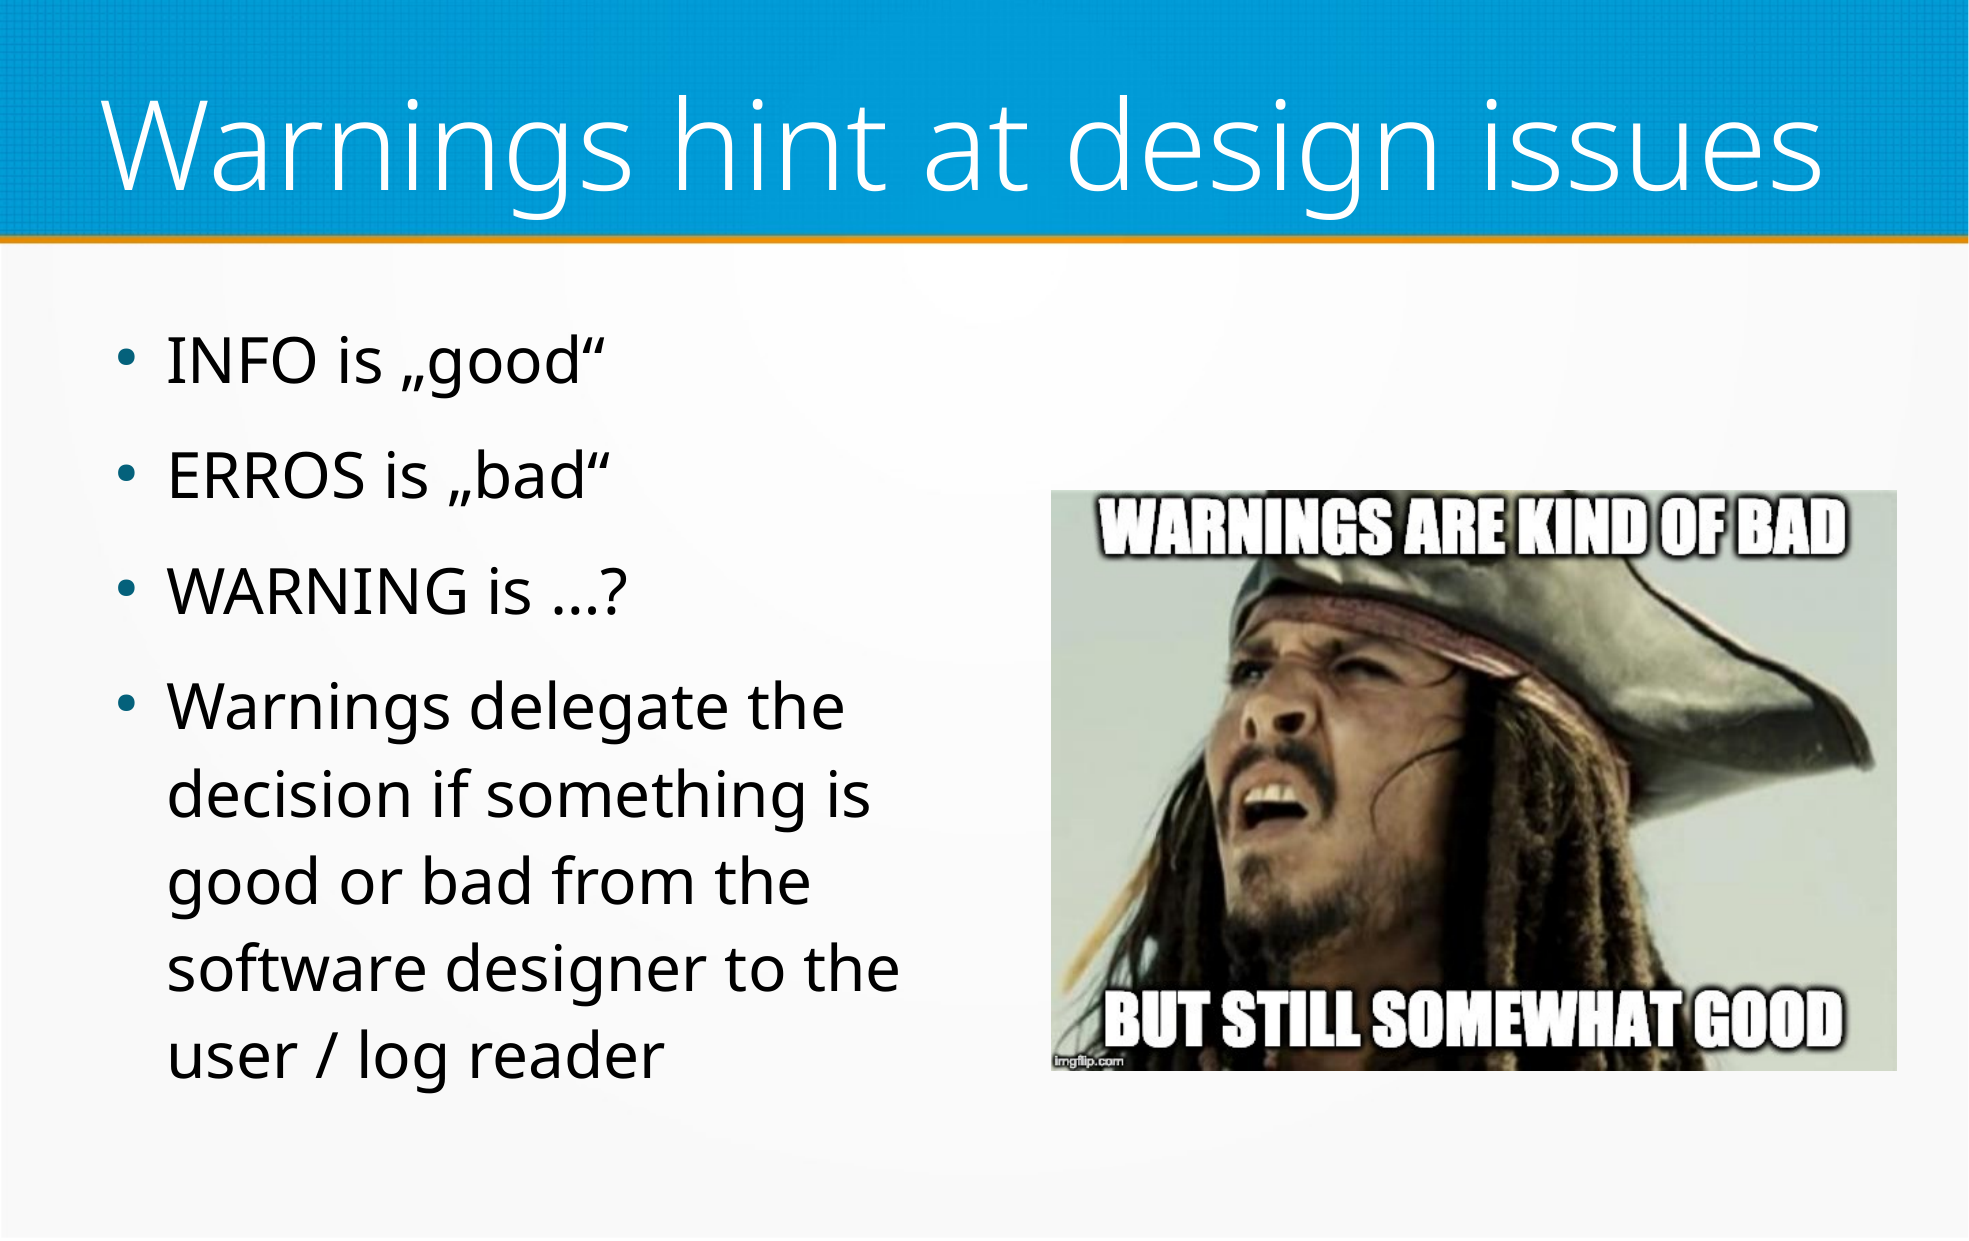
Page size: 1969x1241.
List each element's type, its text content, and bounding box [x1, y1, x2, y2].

picture [0, 233, 1969, 1241]
list INFO is „good“ ERROS is „bad“ WARNING is …? Warnings delegate the decision if something is good or bad from the software designer to the user / log reader [98, 315, 1016, 1099]
title Warnings hint at design issues [98, 19, 1870, 227]
